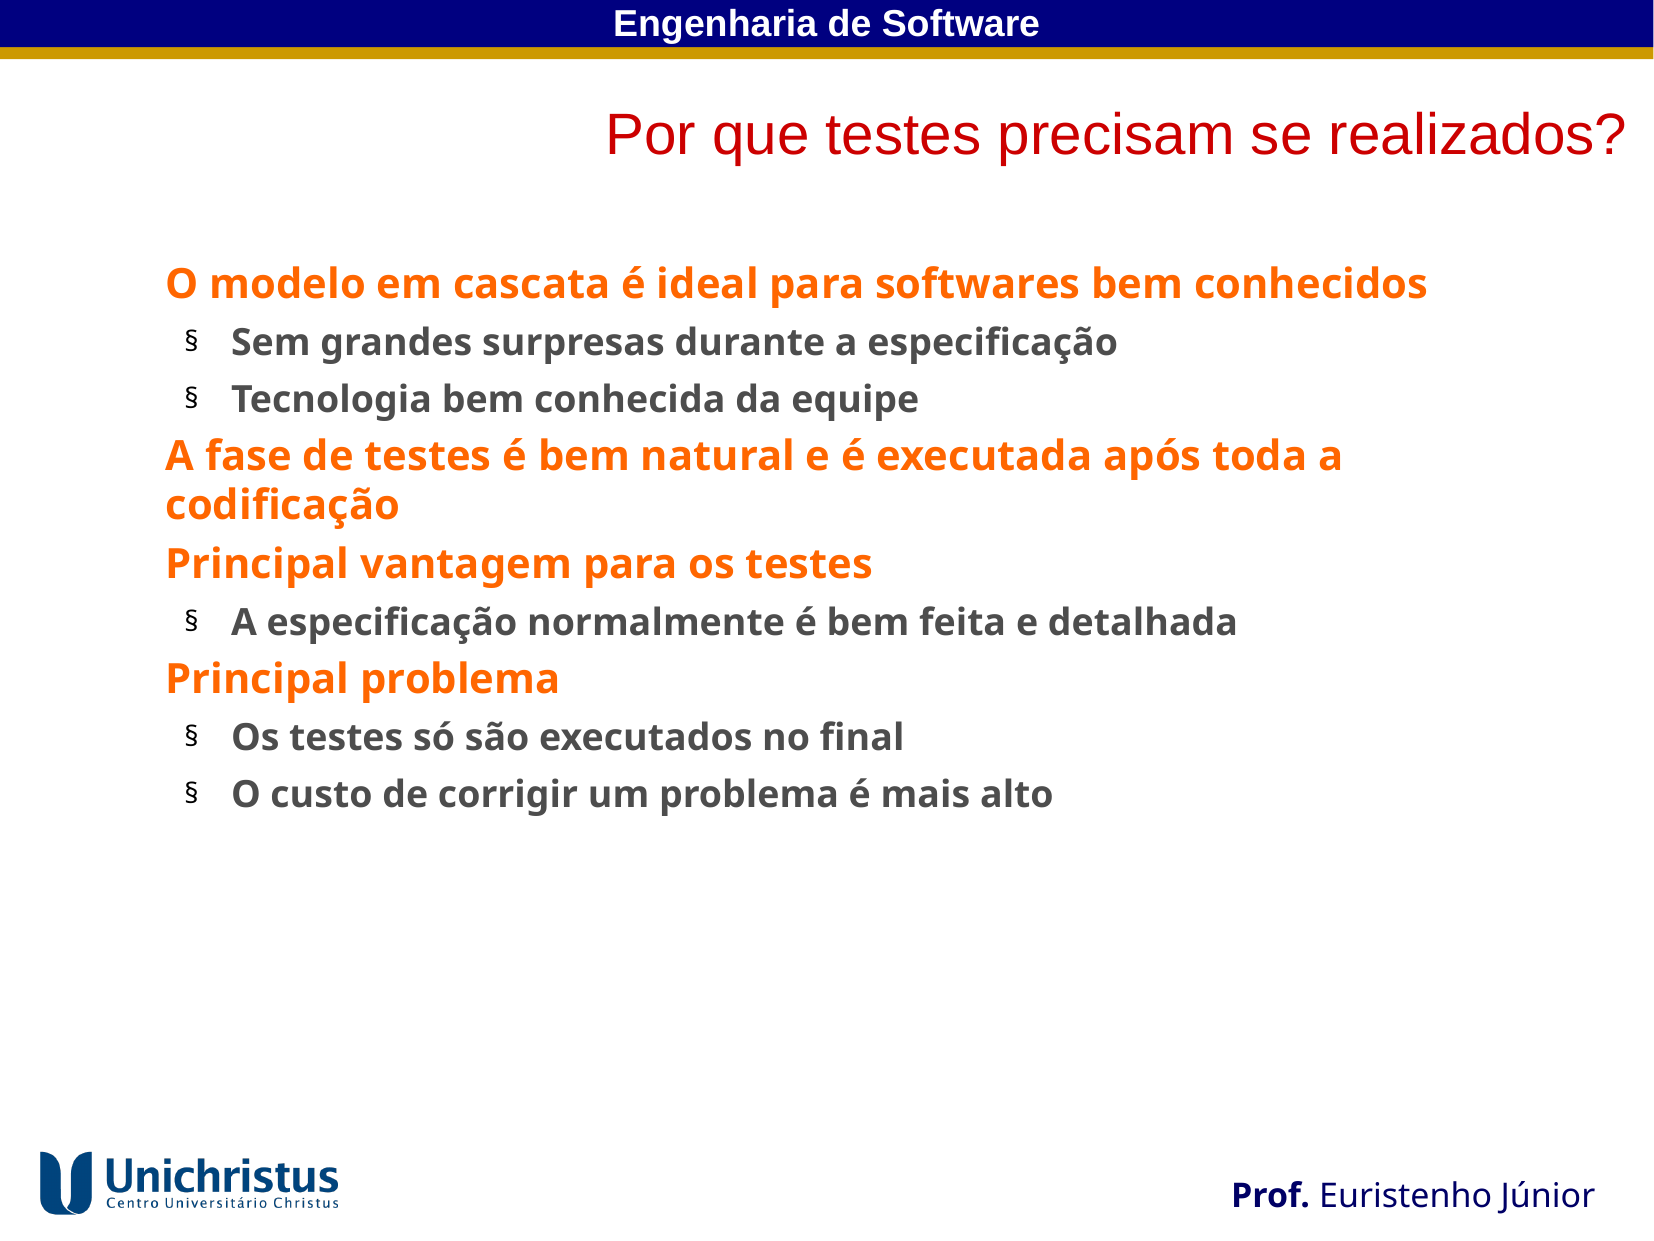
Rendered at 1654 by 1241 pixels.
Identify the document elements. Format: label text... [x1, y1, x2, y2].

text_box Por que testes precisam se realizados? [590, 94, 1644, 201]
picture [35, 1148, 343, 1217]
text_box Engenharia de Software [0, 0, 1654, 48]
text_box [0, 48, 1654, 60]
text_box O modelo em cascata é ideal para softwares bem conhecidos Sem grandes surpresas durante a especificação Tecnologia bem conhecida da equipe A fase de testes é bem natural e é executada após toda a codificação Principal vantagem para os testes A especificação normalmente é bem feita e detalhada Principal problema Os testes só são executados no final O custo de corrigir um problema é mais alto [94, 249, 1445, 815]
text_box Prof. Euristenho Júnior [1216, 1163, 1654, 1224]
